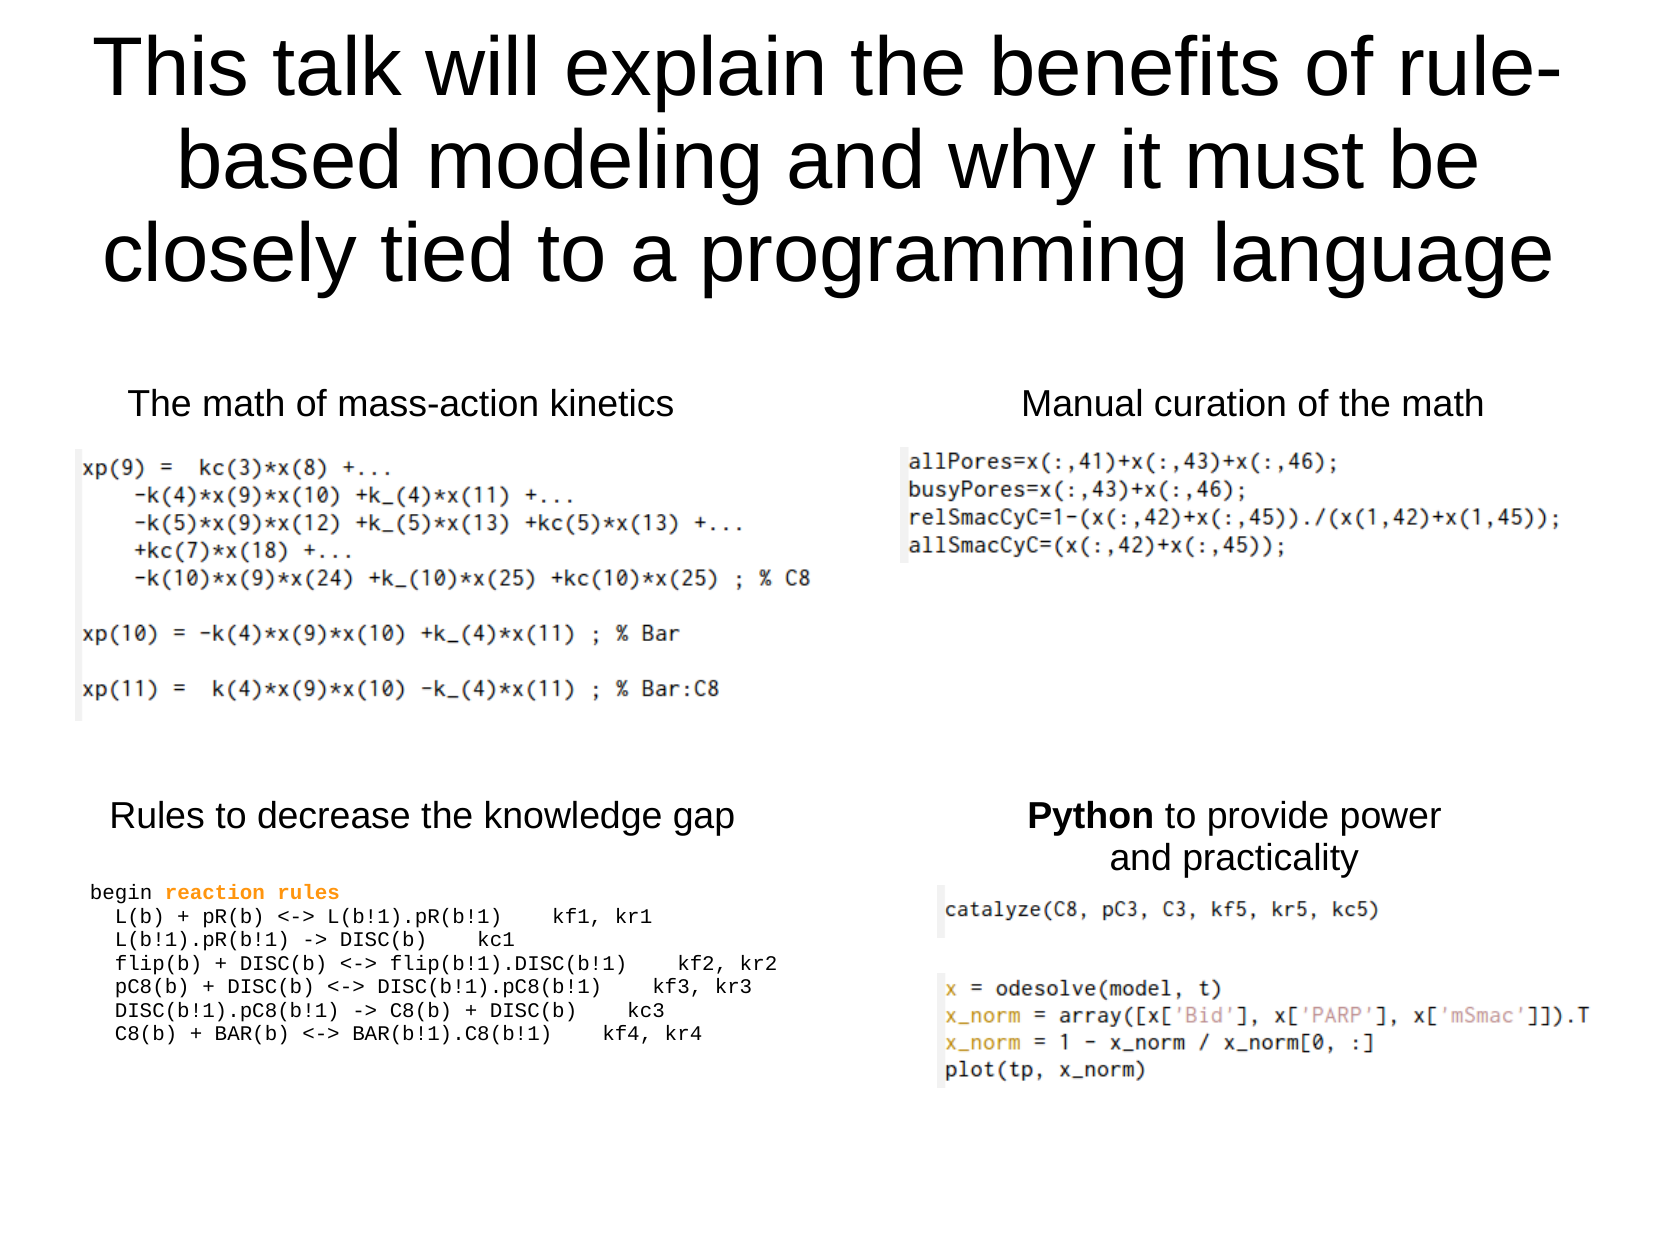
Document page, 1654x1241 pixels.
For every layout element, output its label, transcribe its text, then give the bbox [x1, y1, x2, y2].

text_box Rules to decrease the knowledge gap [94, 787, 751, 845]
text_box Manual curation of the math [1006, 375, 1501, 432]
text_box begin reaction rules L(b) + pR(b) <-> L(b!1).pR(b!1) kf1, kr1 L(b!1).pR(b!1) -> DISC(b) kc1 flip(b) + DISC(b) <-> flip(b!1).DISC(b!1) kf2, kr2 pC8(b) + DISC(b) <-> DISC(b!1).pC8(b!1) kf3, kr3 DISC(b!1).pC8(b!1) -> C8(b) + DISC(b) kc3 C8(b) + BAR(b) <-> BAR(b!1).C8(b!1) kf4, kr4 [75, 875, 826, 1088]
text_box Python to provide power and practicality [1012, 787, 1463, 887]
picture [75, 449, 826, 721]
title This talk will explain the benefits of rule-based modeling and why it must be closely tied to a programming language [45, 20, 1613, 300]
text_box The math of mass-action kinetics [112, 375, 690, 432]
picture [900, 447, 1576, 563]
picture [937, 885, 1397, 938]
picture [937, 973, 1613, 1088]
